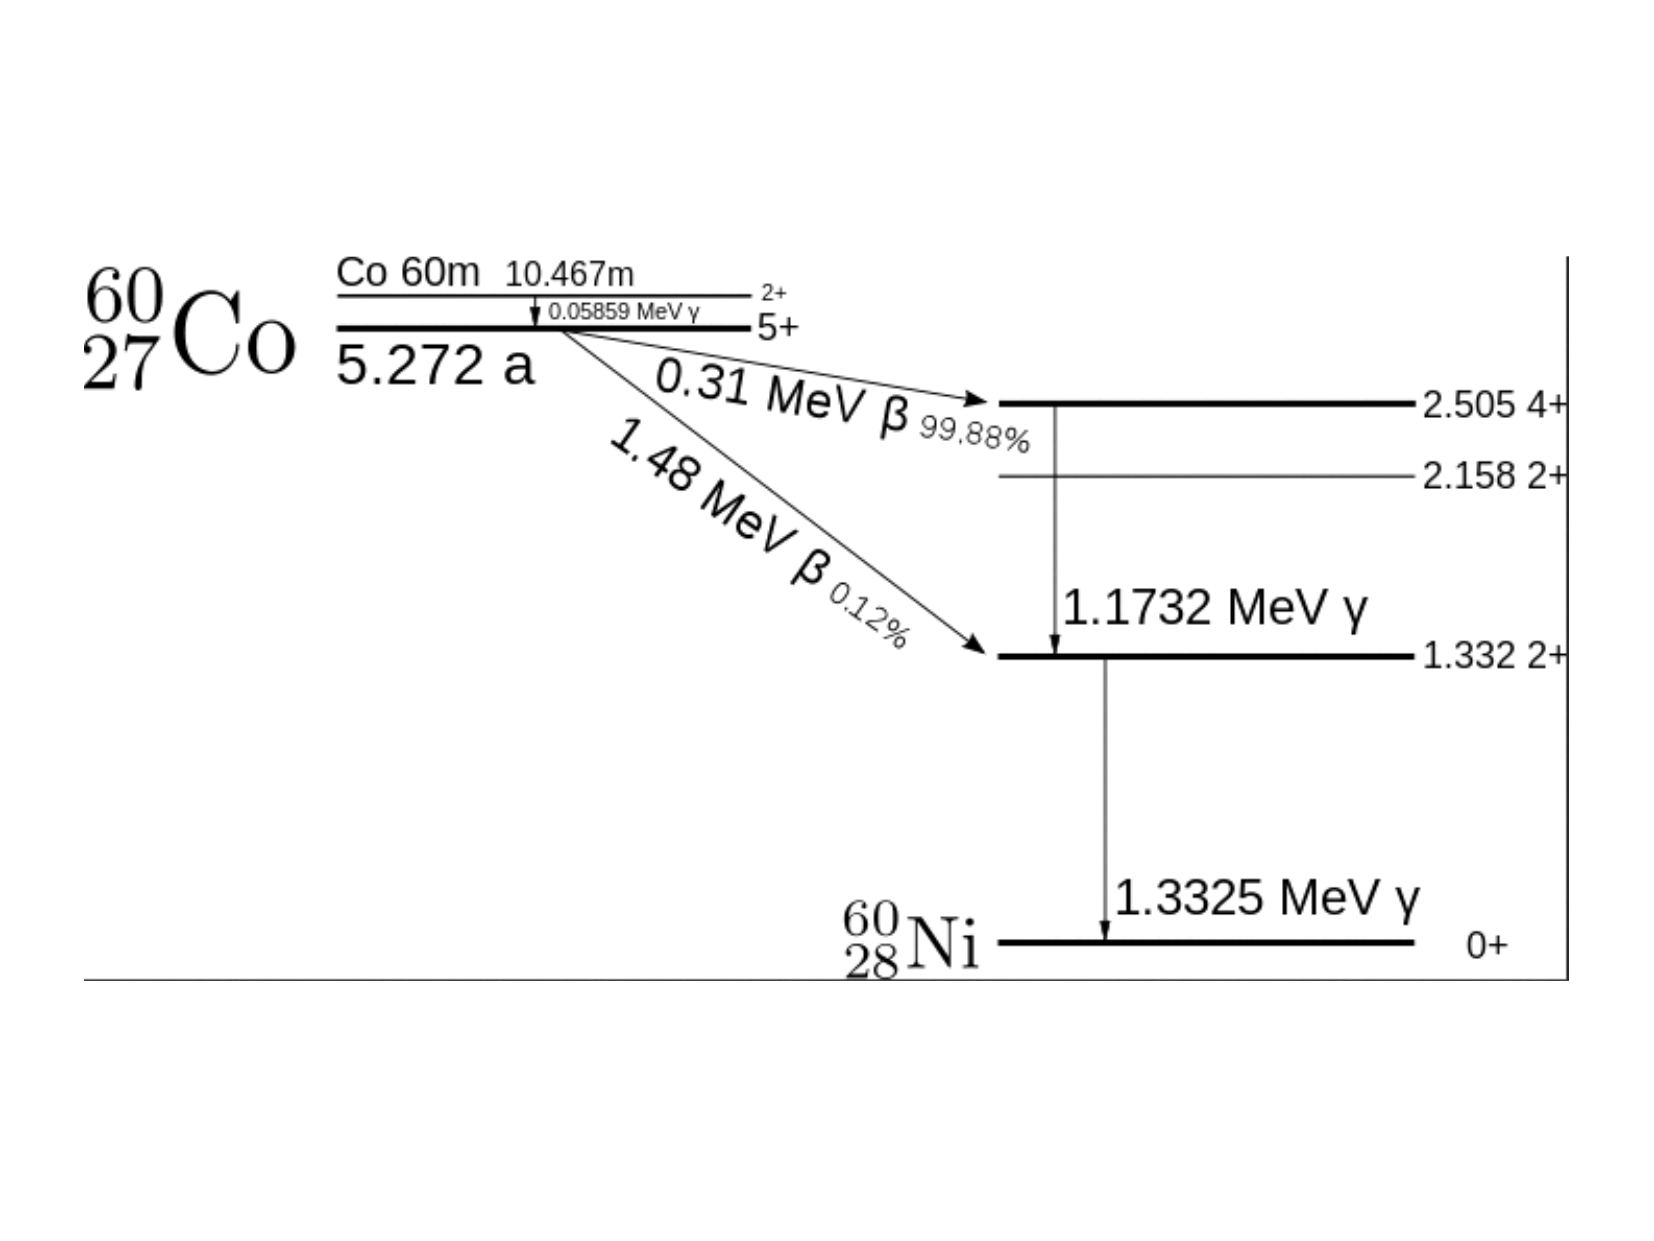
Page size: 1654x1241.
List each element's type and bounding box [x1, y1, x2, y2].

text_box [75, 218, 1613, 1241]
picture [84, 257, 1569, 980]
